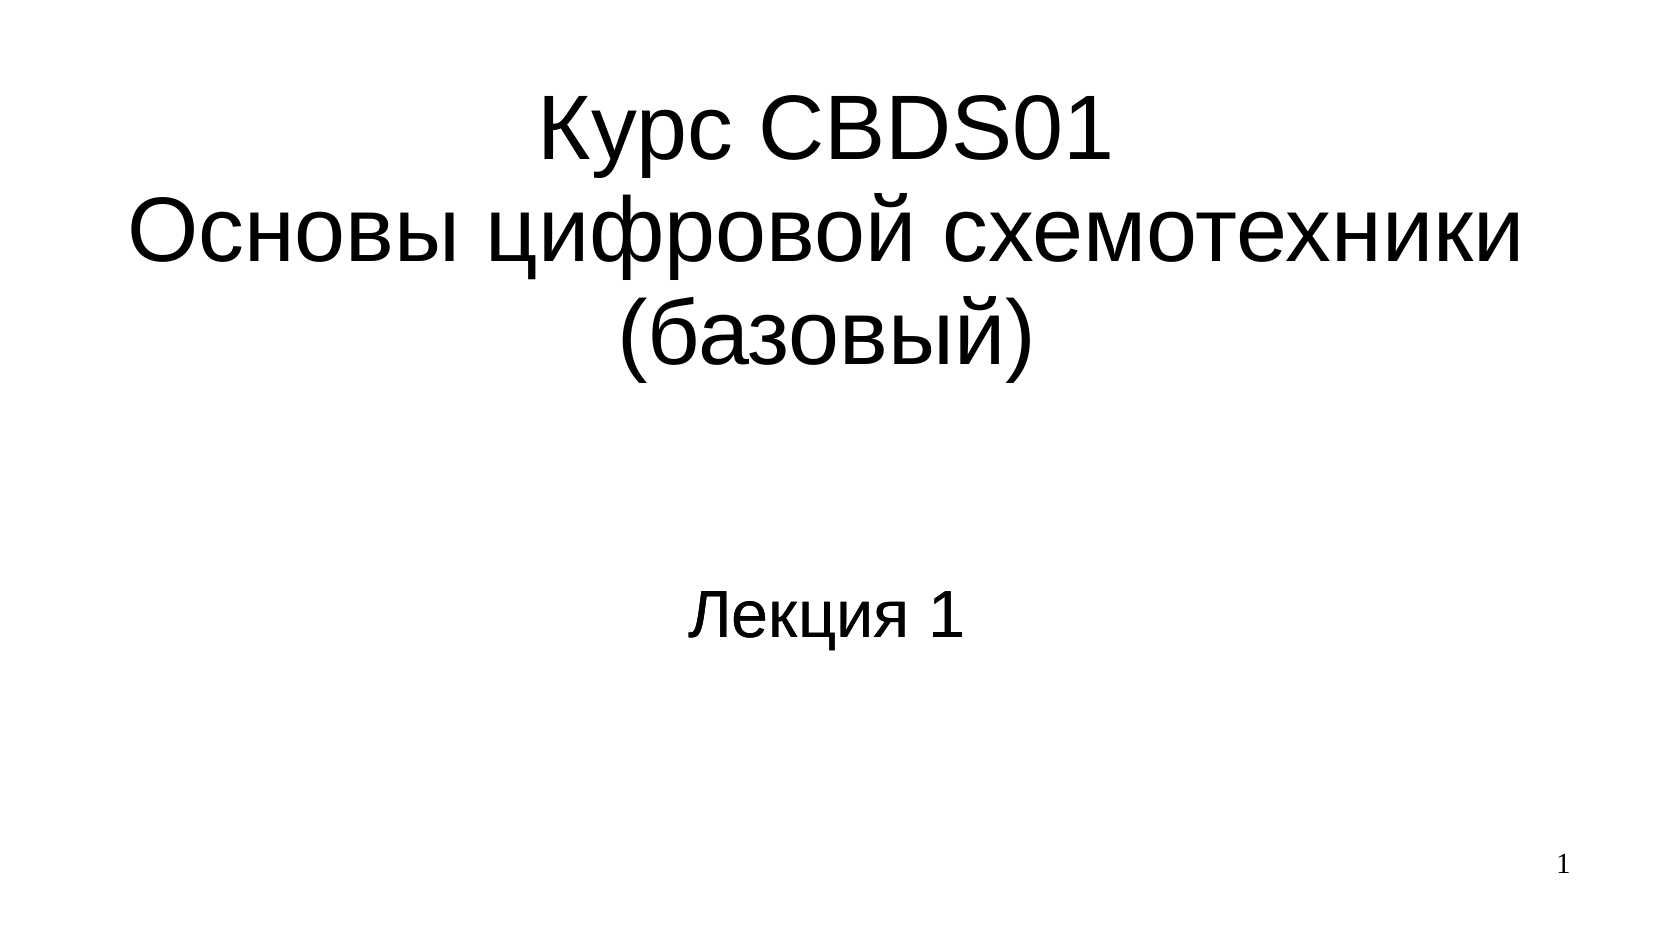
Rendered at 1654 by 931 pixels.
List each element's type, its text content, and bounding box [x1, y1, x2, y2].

text_box Лекция 1 [82, 472, 1571, 758]
title Курс СBDS01 Основы цифровой схемотехники (базовый) [82, 76, 1571, 384]
